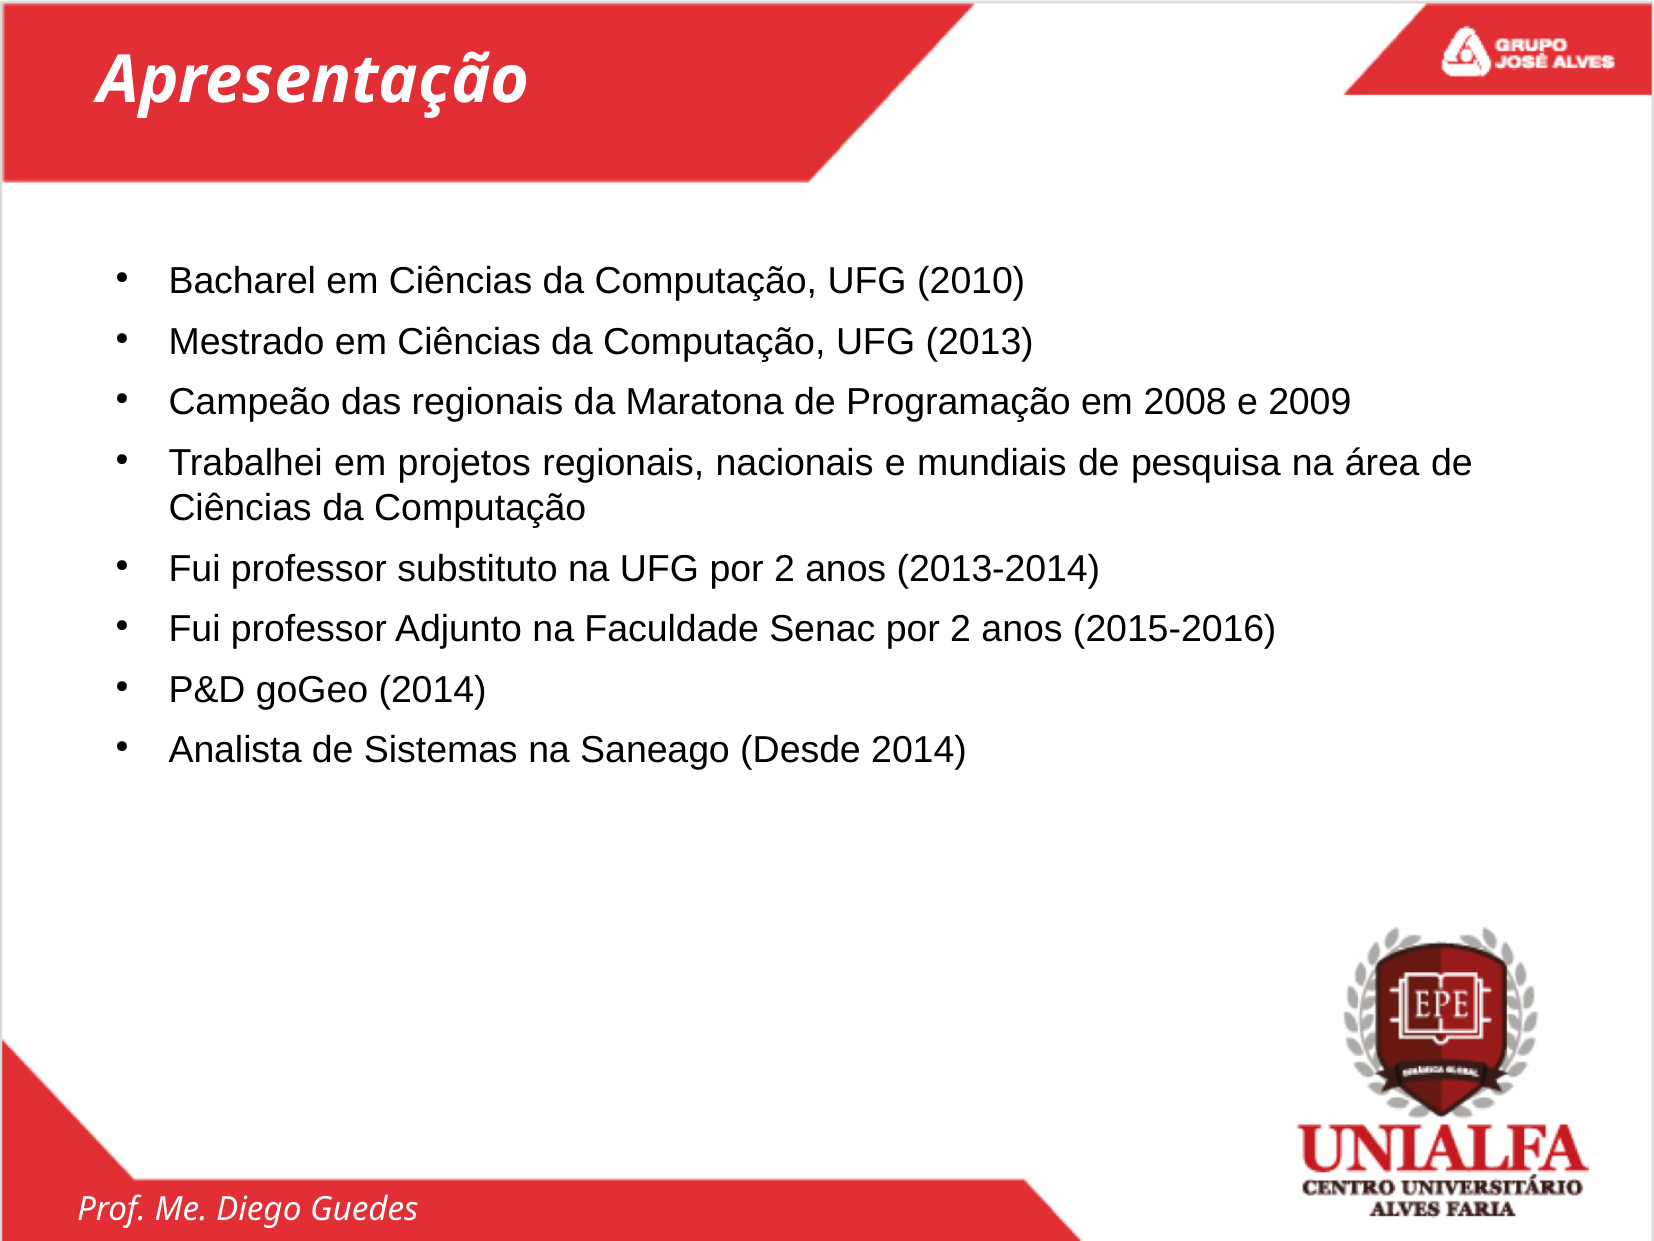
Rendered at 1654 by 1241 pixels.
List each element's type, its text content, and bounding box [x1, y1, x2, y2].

text_box Prof. Me. Diego Guedes [62, 1179, 784, 1235]
picture [0, 0, 1654, 1241]
list Bacharel em Ciências da Computação, UFG (2010) Mestrado em Ciências da Computação, UFG (2013) Campeão das regionais da Maratona de Programação em 2008 e 2009 Trabalhei em projetos regionais, nacionais e mundiais de pesquisa na área de Ciências da Computação Fui professor substituto na UFG por 2 anos (2013-2014) Fui professor Adjunto na Faculdade Senac por 2 anos (2015-2016) P&D goGeo (2014) Analista de Sistemas na Saneago (Desde 2014) [82, 248, 1571, 1029]
text_box Apresentação [82, 28, 804, 124]
